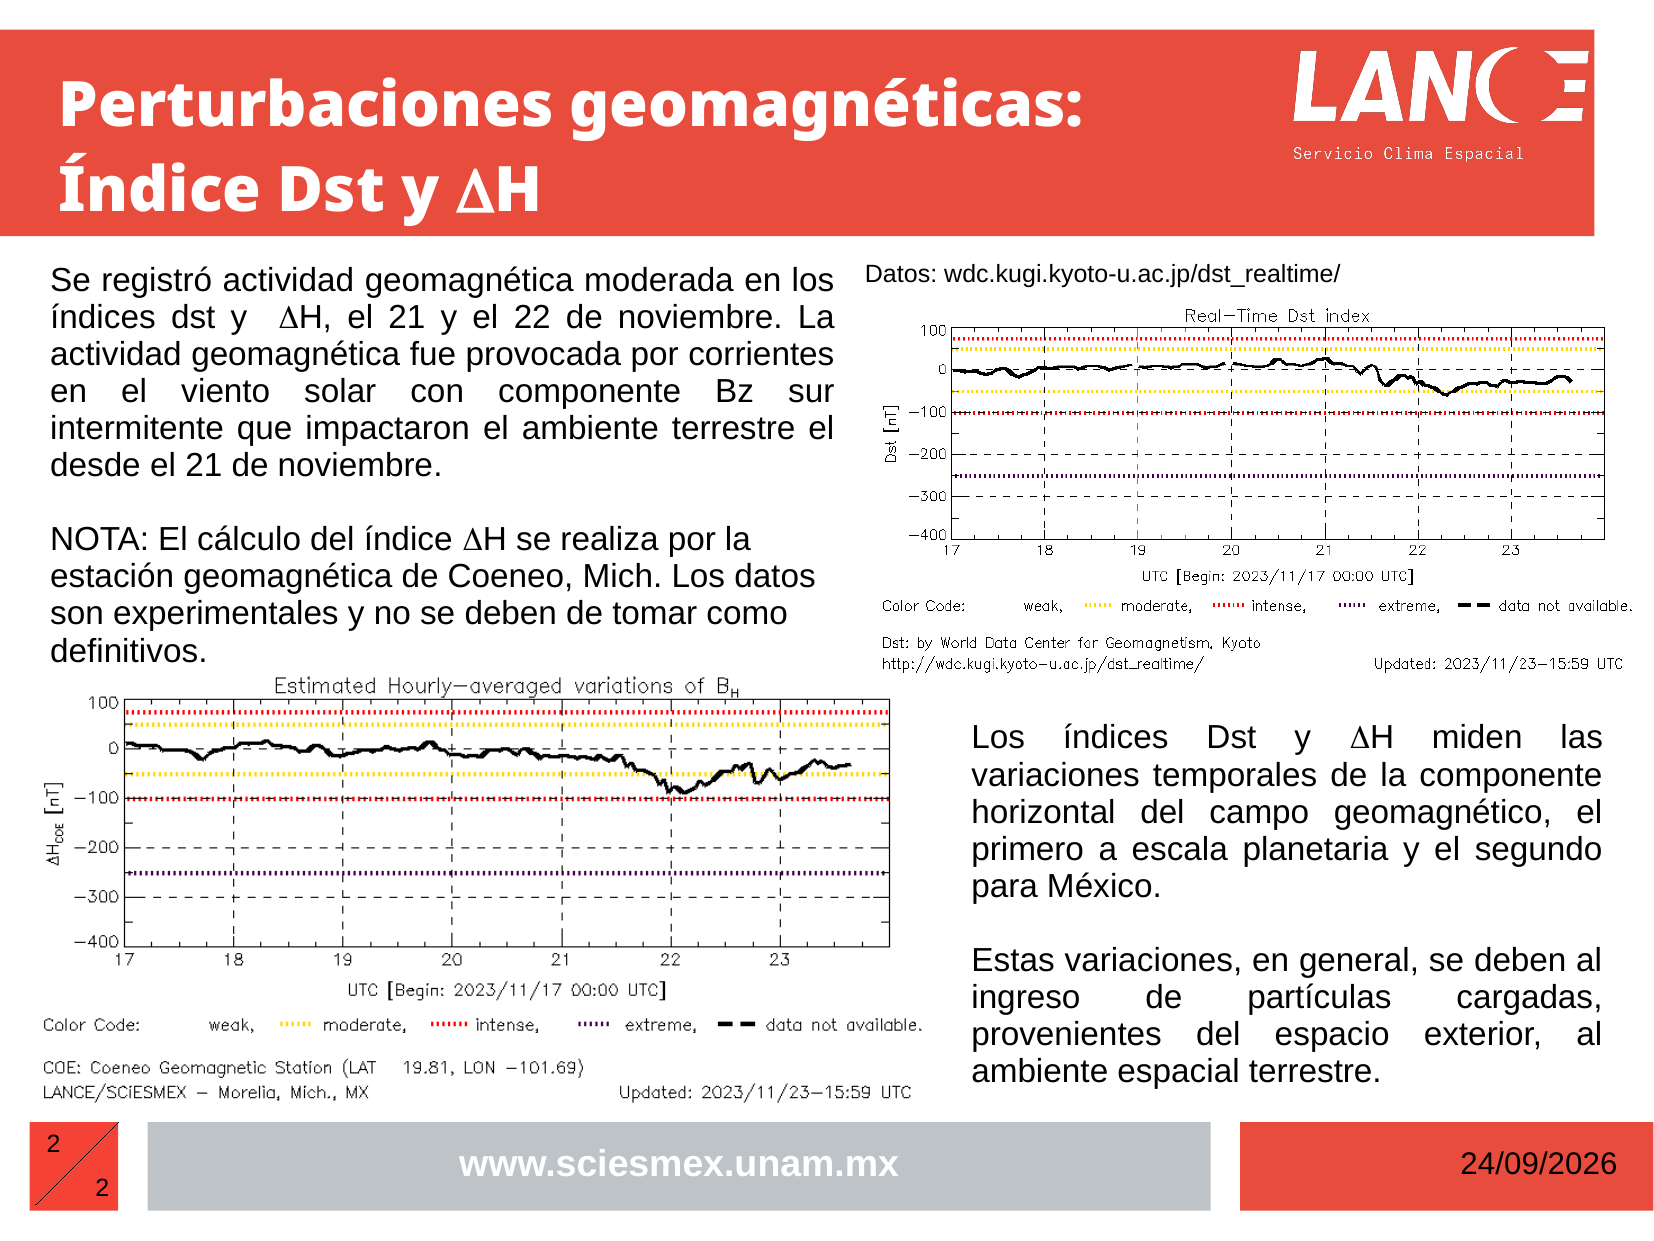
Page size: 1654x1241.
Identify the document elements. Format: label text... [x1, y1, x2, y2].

text_box www.sciesmex.unam.mx [153, 1122, 1205, 1205]
text_box Datos: wdc.kugi.kyoto-u.ac.jp/dst_realtime/ [850, 252, 1371, 296]
picture [34, 289, 1642, 1105]
text_box <número> [31, 1122, 176, 1170]
text_box 2 [35, 1151, 125, 1209]
picture [1293, 47, 1589, 162]
title Perturbaciones geomagnéticas: Índice Dst y DH [59, 59, 1312, 207]
text_box Se registró actividad geomagnética moderada en los índices dst y DH, el 21 y el 22 de noviembre. La actividad geomagnética fue provocada por corrientes en el viento solar con componente Bz sur intermitente que impactaron el ambiente terrestre el desde el 21 de noviembre. NOTA: El cálculo del índice DH se realiza por la estación geomagnética de Coeneo, Mich. Los datos son experimentales y no se deben de tomar como definitivos. [35, 253, 851, 714]
text_box Los índices Dst y DH miden las variaciones temporales de la componente horizontal del campo geomagnético, el primero a escala planetaria y el segundo para México. Estas variaciones, en general, se deben al ingreso de partículas cargadas, provenientes del espacio exterior, al ambiente espacial terrestre. [956, 711, 1619, 1097]
text_box 23/11/2023 [1424, 1122, 1654, 1205]
